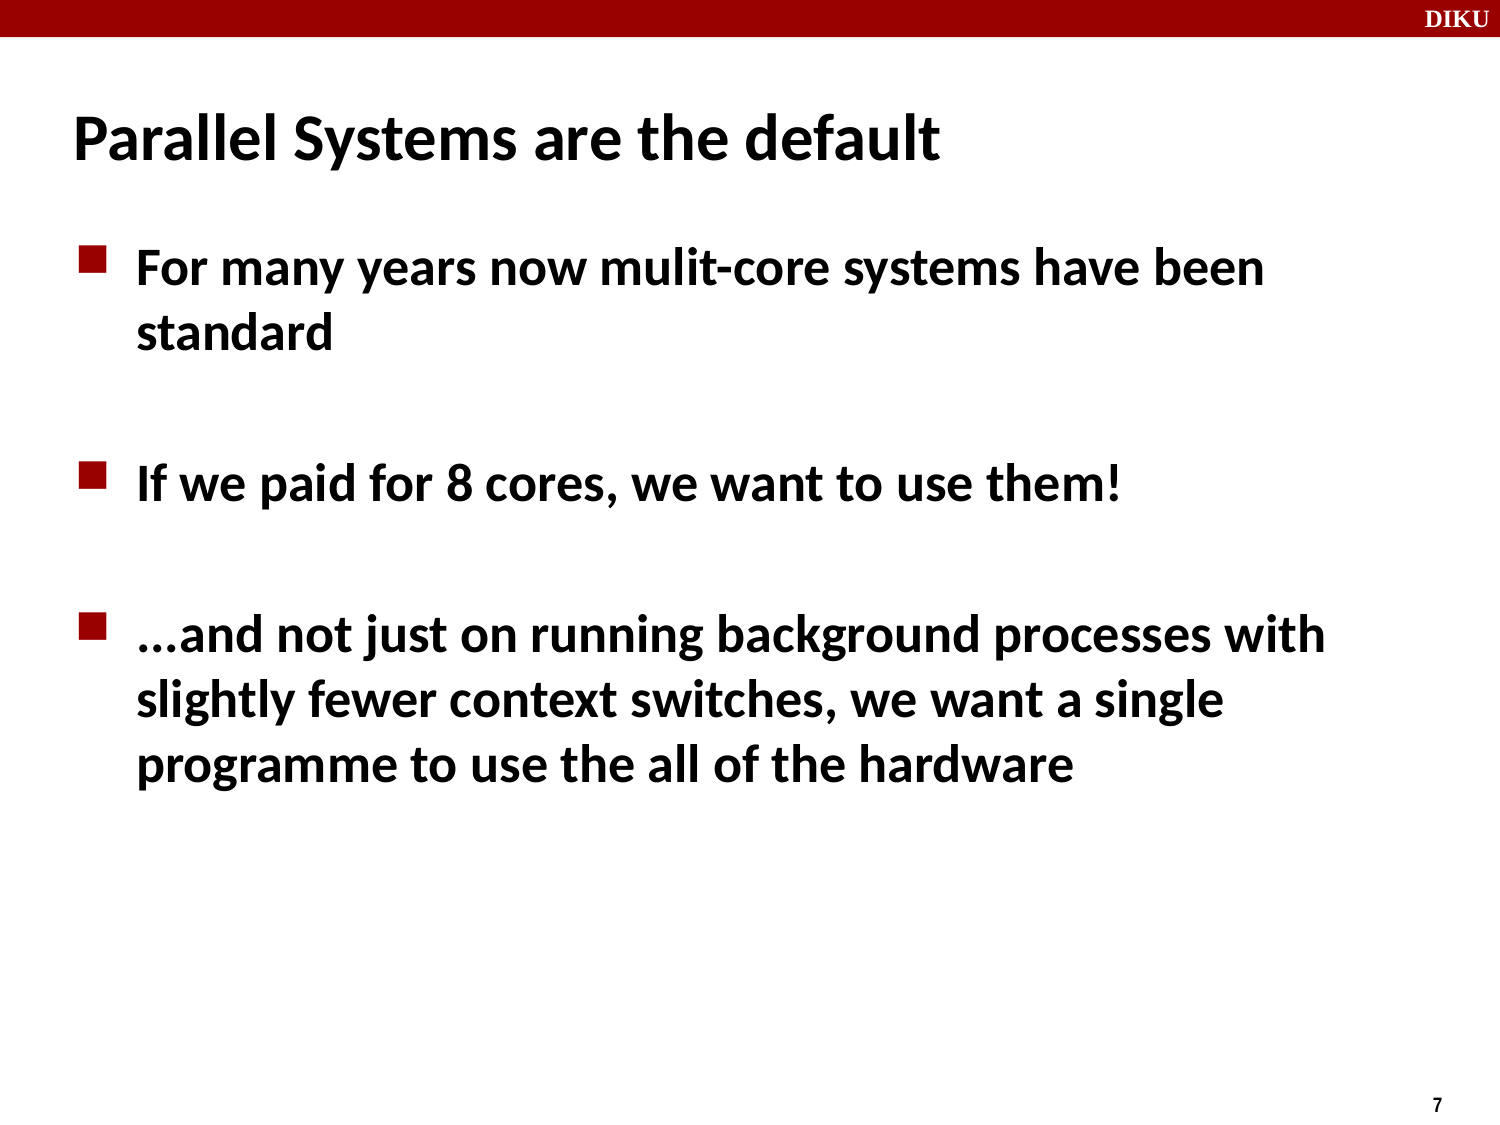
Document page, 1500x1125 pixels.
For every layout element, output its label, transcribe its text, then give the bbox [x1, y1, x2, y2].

text_box For many years now mulit-core systems have been standard If we paid for 8 cores, we want to use them! ...and not just on running background processes with slightly fewer context switches, we want a single programme to use the all of the hardware [65, 223, 1361, 1039]
text_box Parallel Systems are the default [58, 71, 1304, 197]
